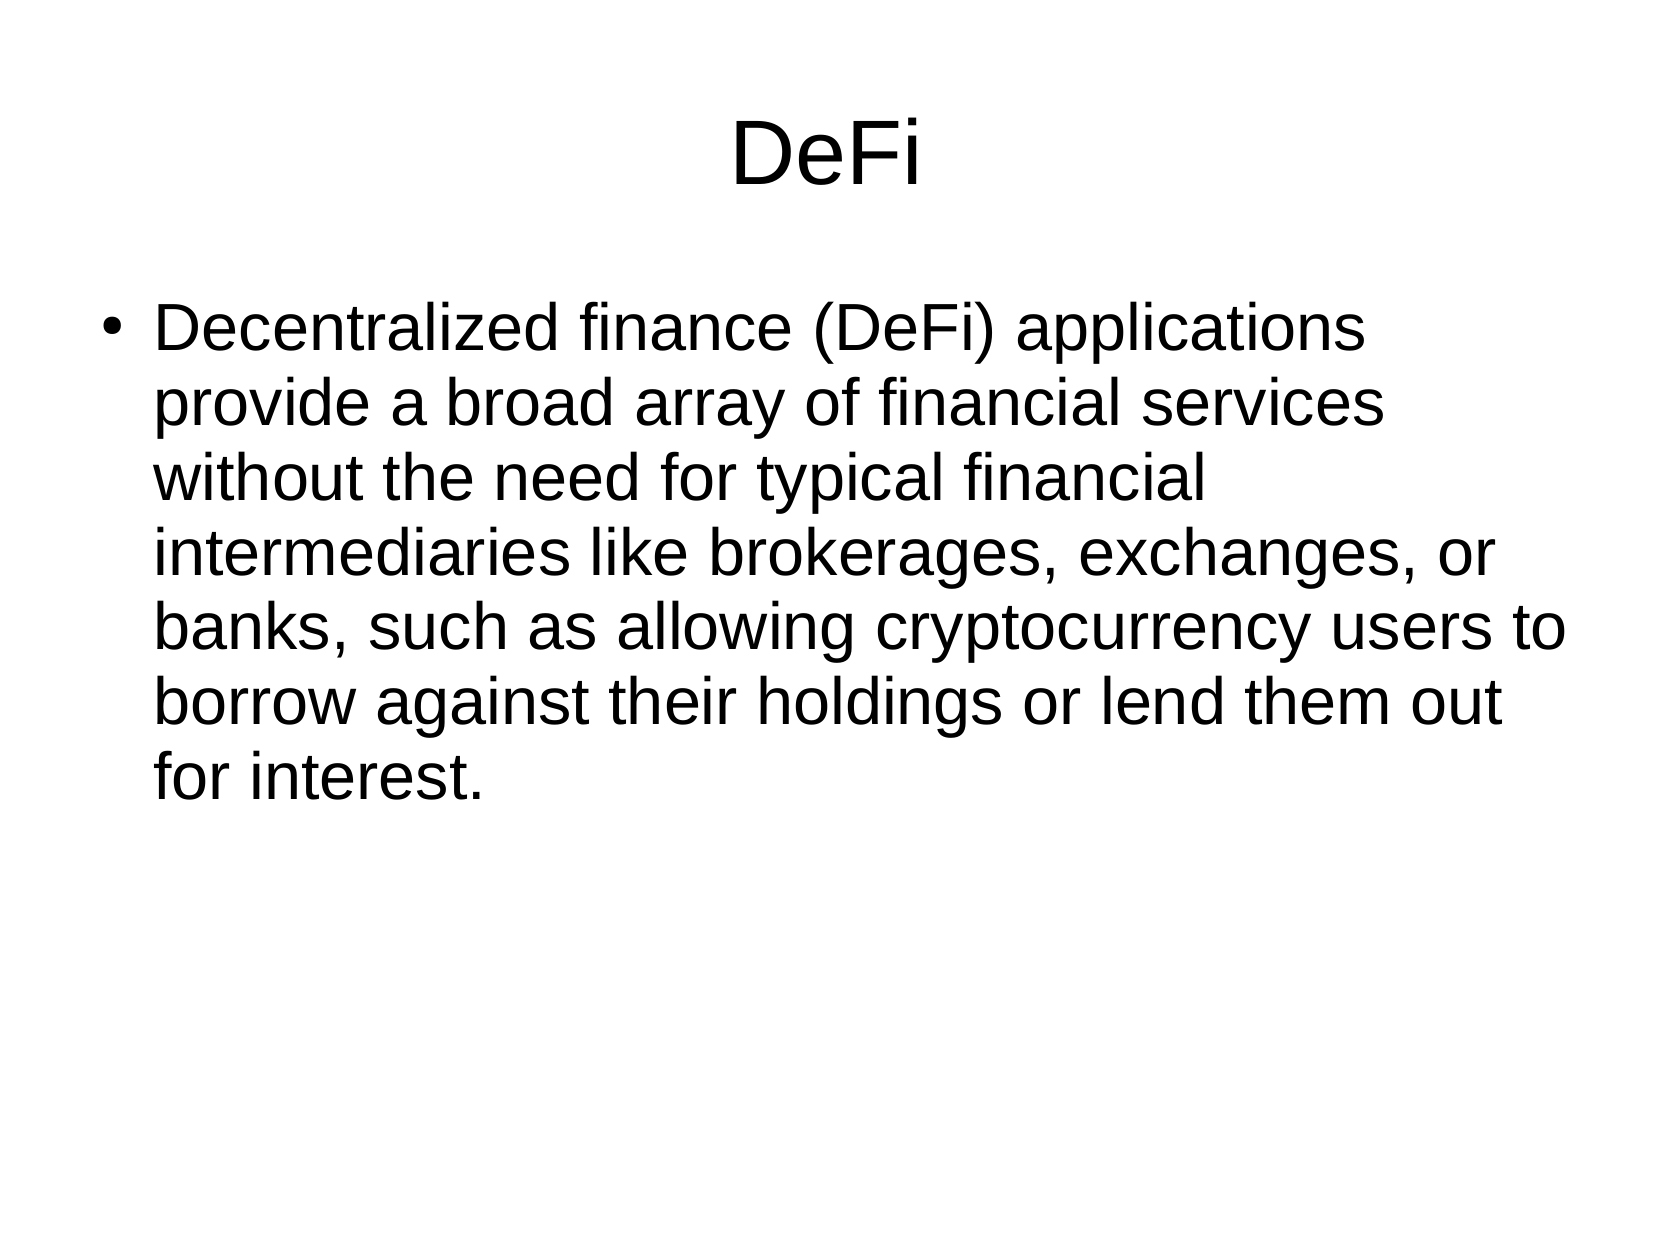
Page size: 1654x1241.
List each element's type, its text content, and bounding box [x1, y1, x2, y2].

title DeFi [82, 49, 1571, 257]
list Decentralized finance (DeFi) applications provide a broad array of financial services without the need for typical financial intermediaries like brokerages, exchanges, or banks, such as allowing cryptocurrency users to borrow against their holdings or lend them out for interest. [82, 290, 1571, 1010]
